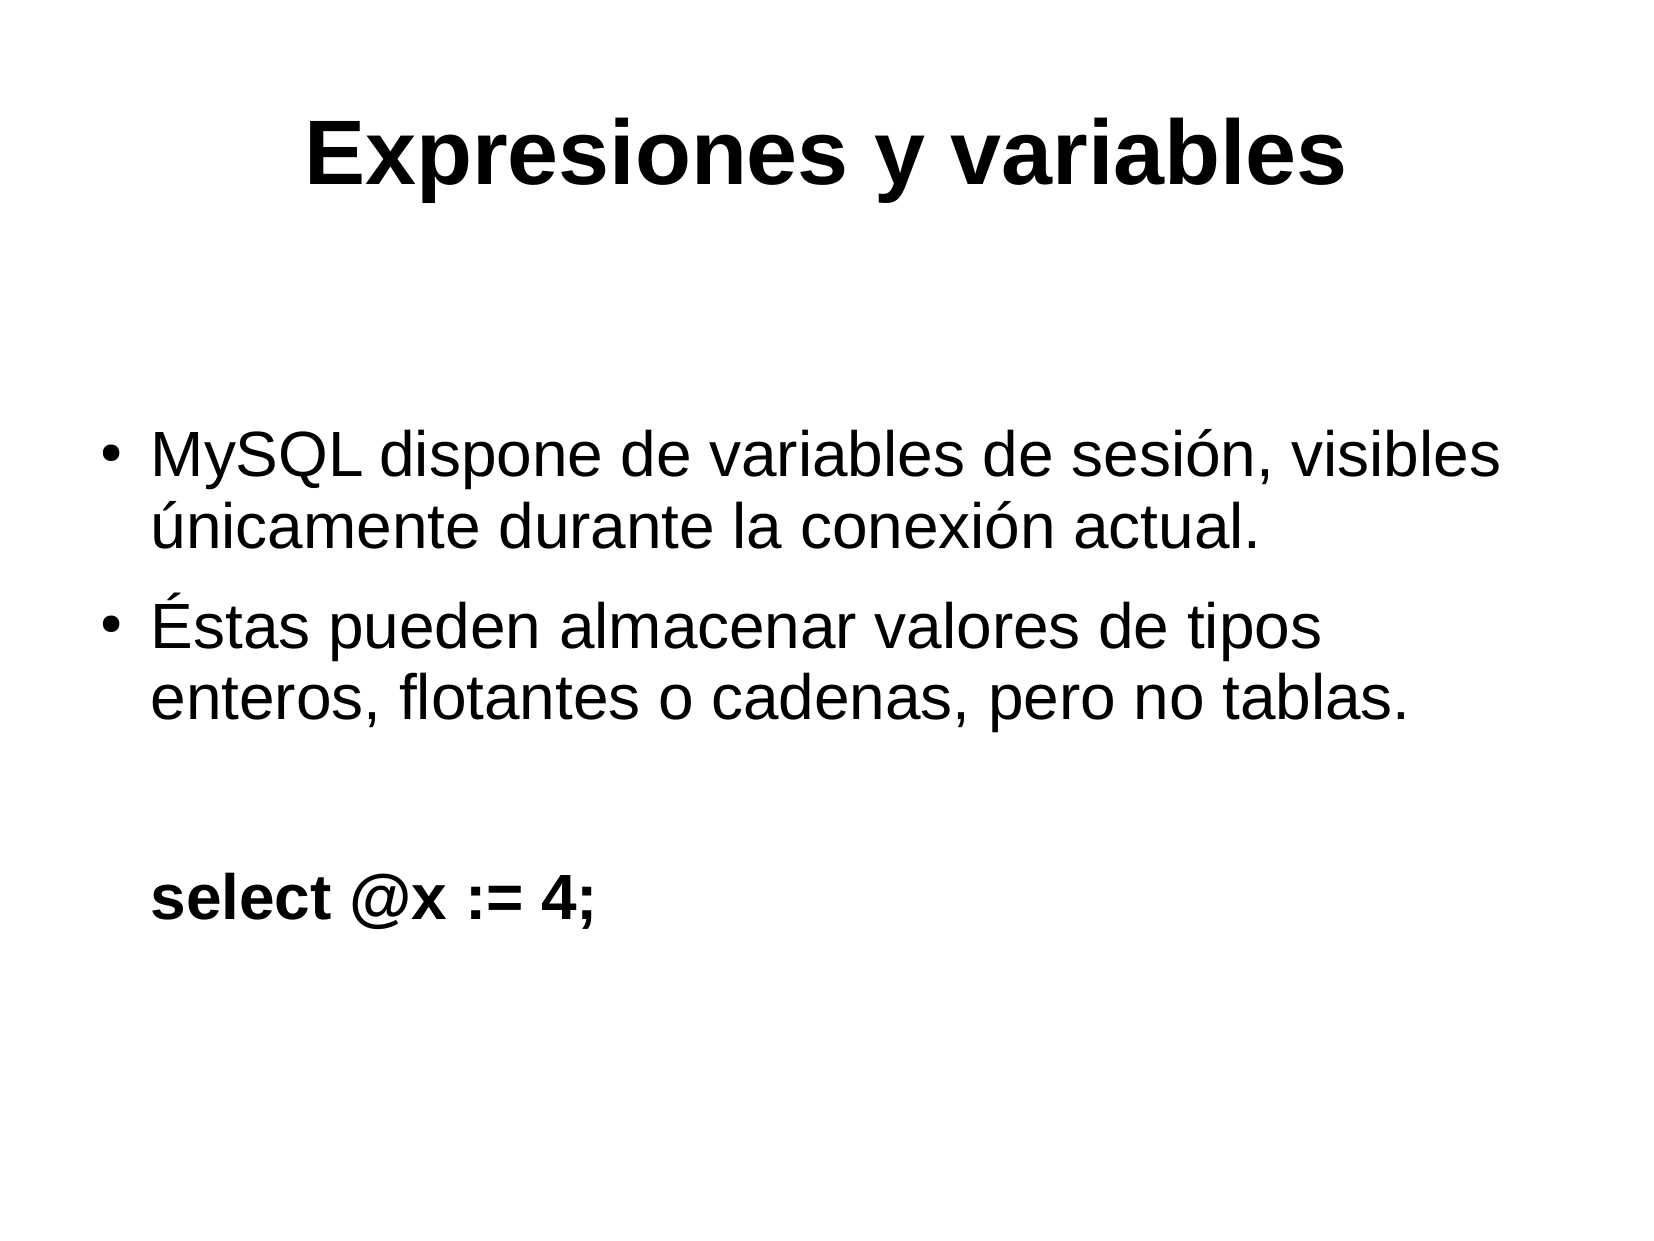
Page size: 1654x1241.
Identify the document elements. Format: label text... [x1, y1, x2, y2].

title Expresiones y variables [82, 49, 1571, 257]
list MySQL dispone de variables de sesión, visibles únicamente durante la conexión actual. Éstas pueden almacenar valores de tipos enteros, flotantes o cadenas, pero no tablas. select @x := 4; [82, 318, 1571, 1039]
